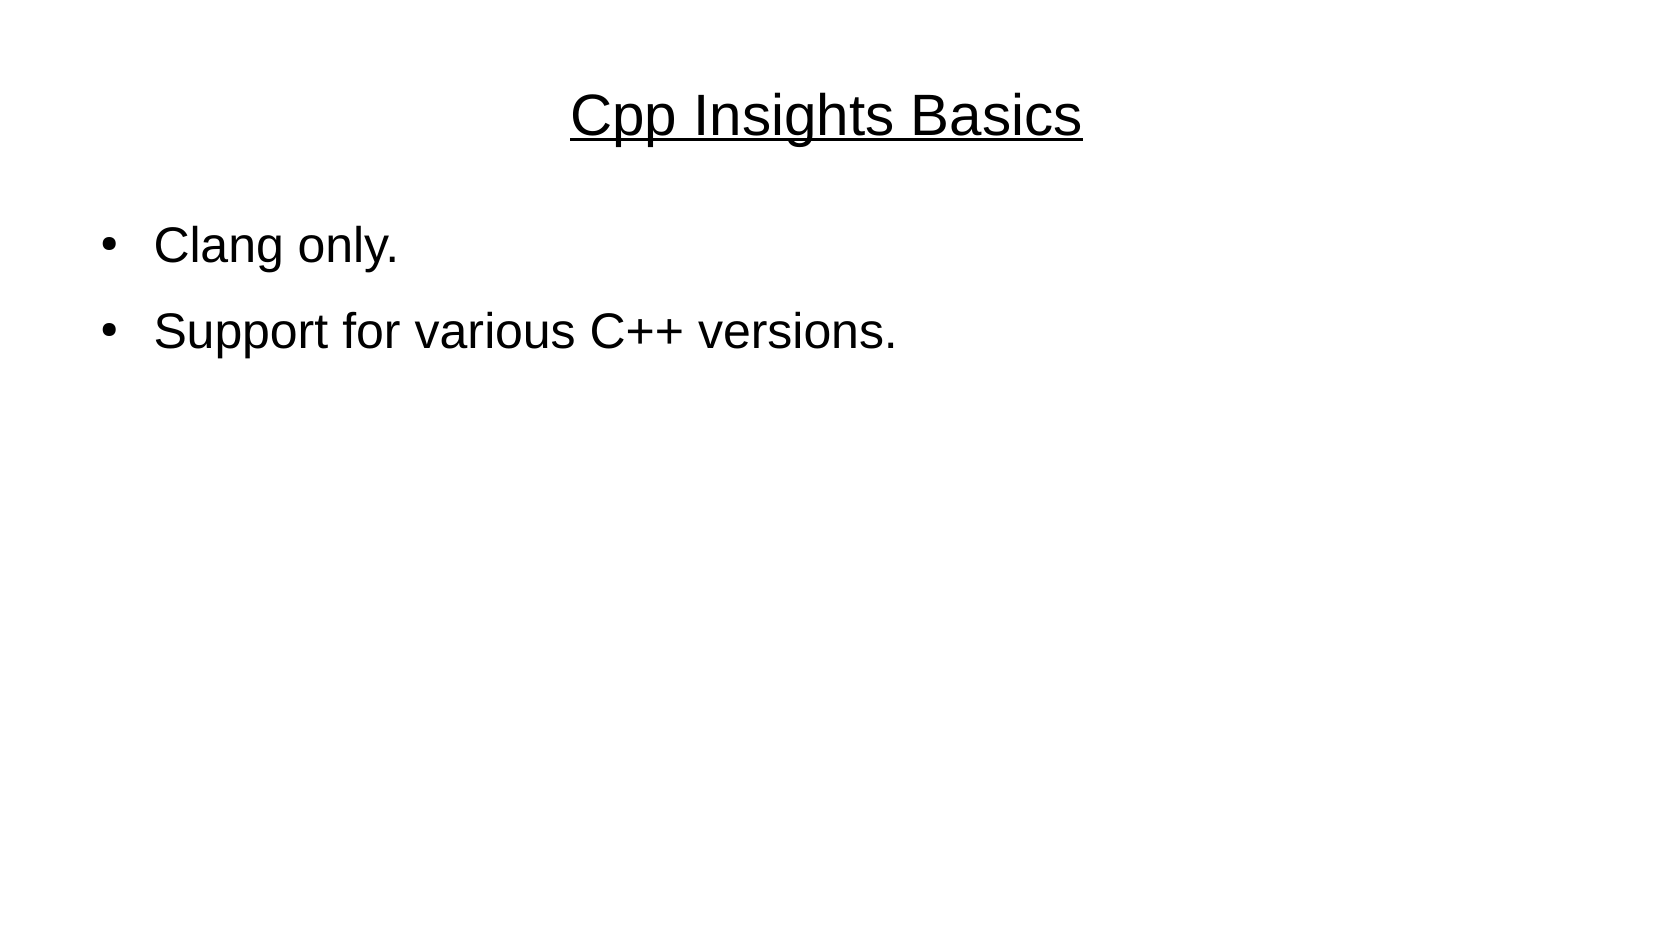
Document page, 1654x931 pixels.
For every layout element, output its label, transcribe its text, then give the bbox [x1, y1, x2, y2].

title Cpp Insights Basics [82, 37, 1571, 193]
list Clang only. Support for various C++ versions. [82, 217, 1571, 758]
